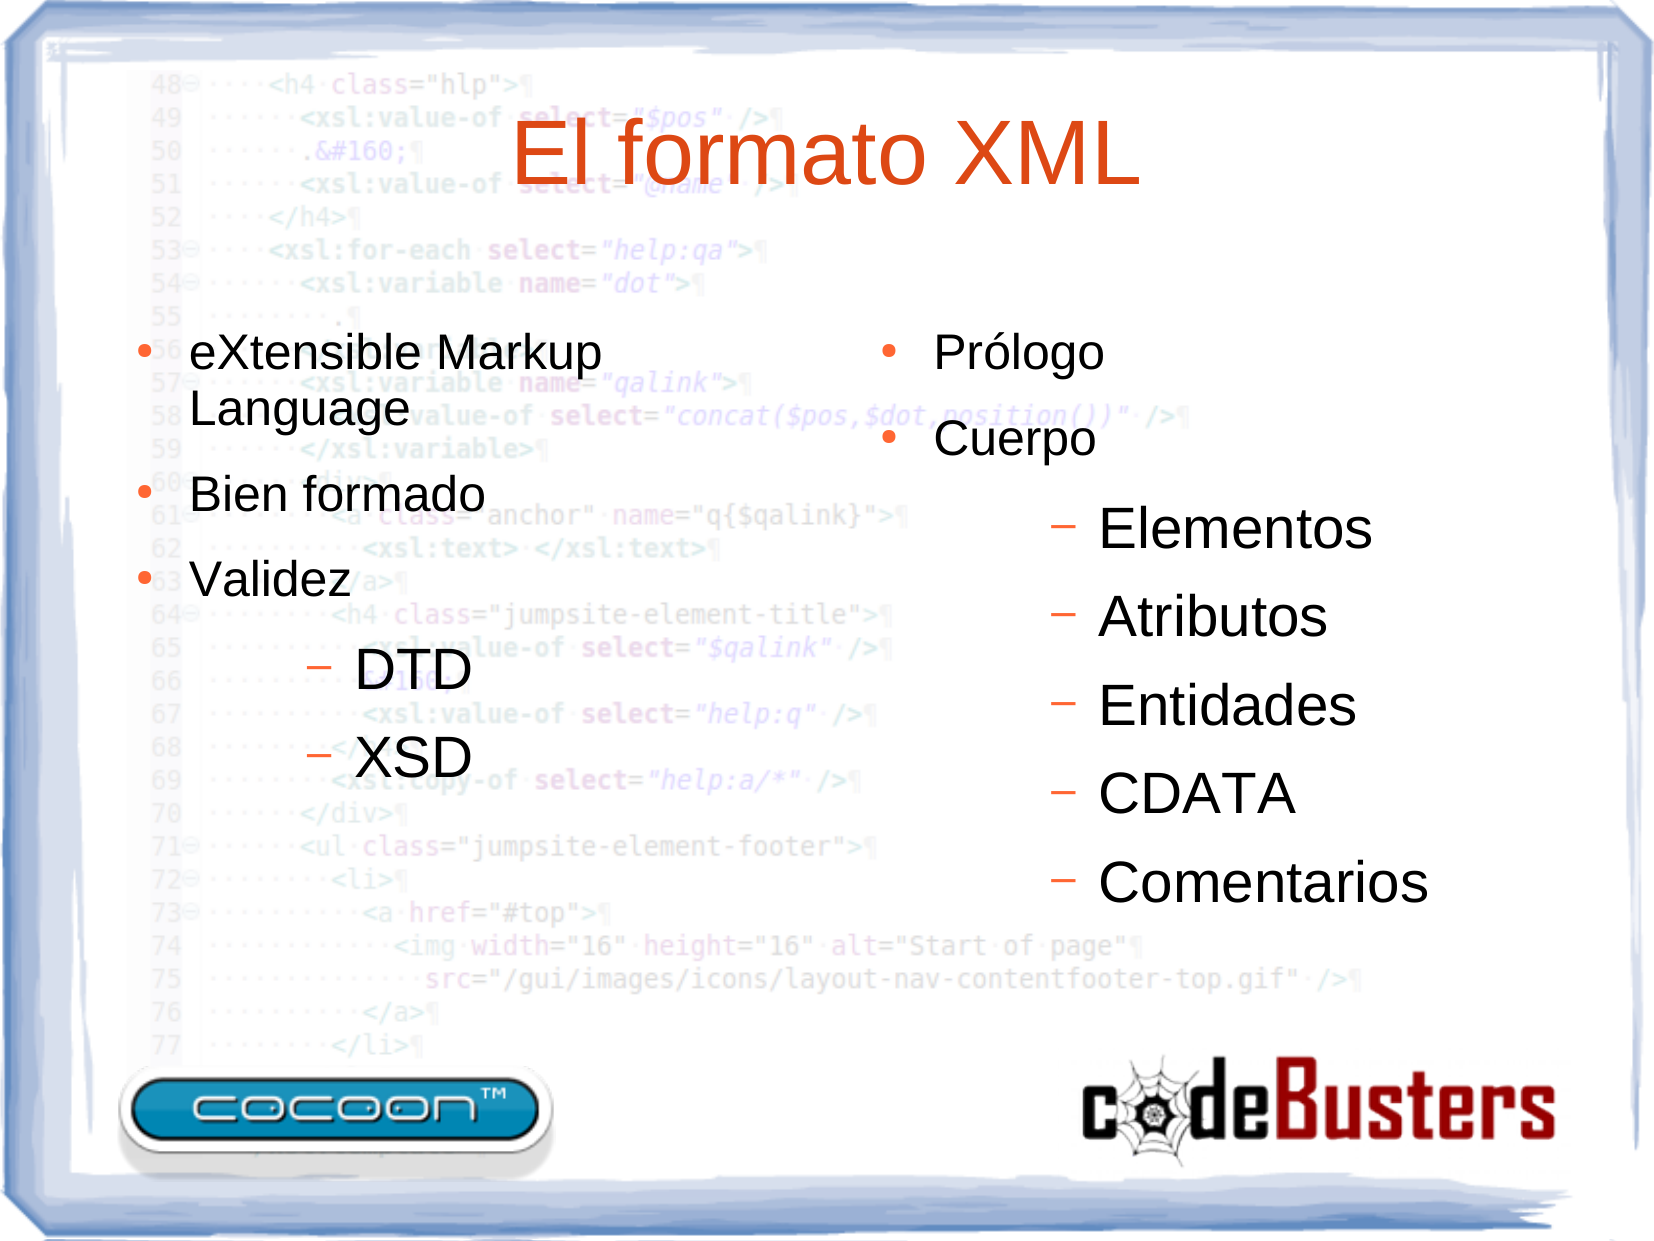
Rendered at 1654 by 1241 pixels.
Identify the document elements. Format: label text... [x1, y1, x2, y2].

list eXtensible Markup Language Bien formado Validez DTD XSD [118, 324, 827, 1045]
list Prólogo Cuerpo Elementos Atributos Entidades CDATA Comentarios [862, 324, 1572, 1045]
picture [0, 0, 1654, 1241]
title El formato XML [82, 49, 1571, 257]
